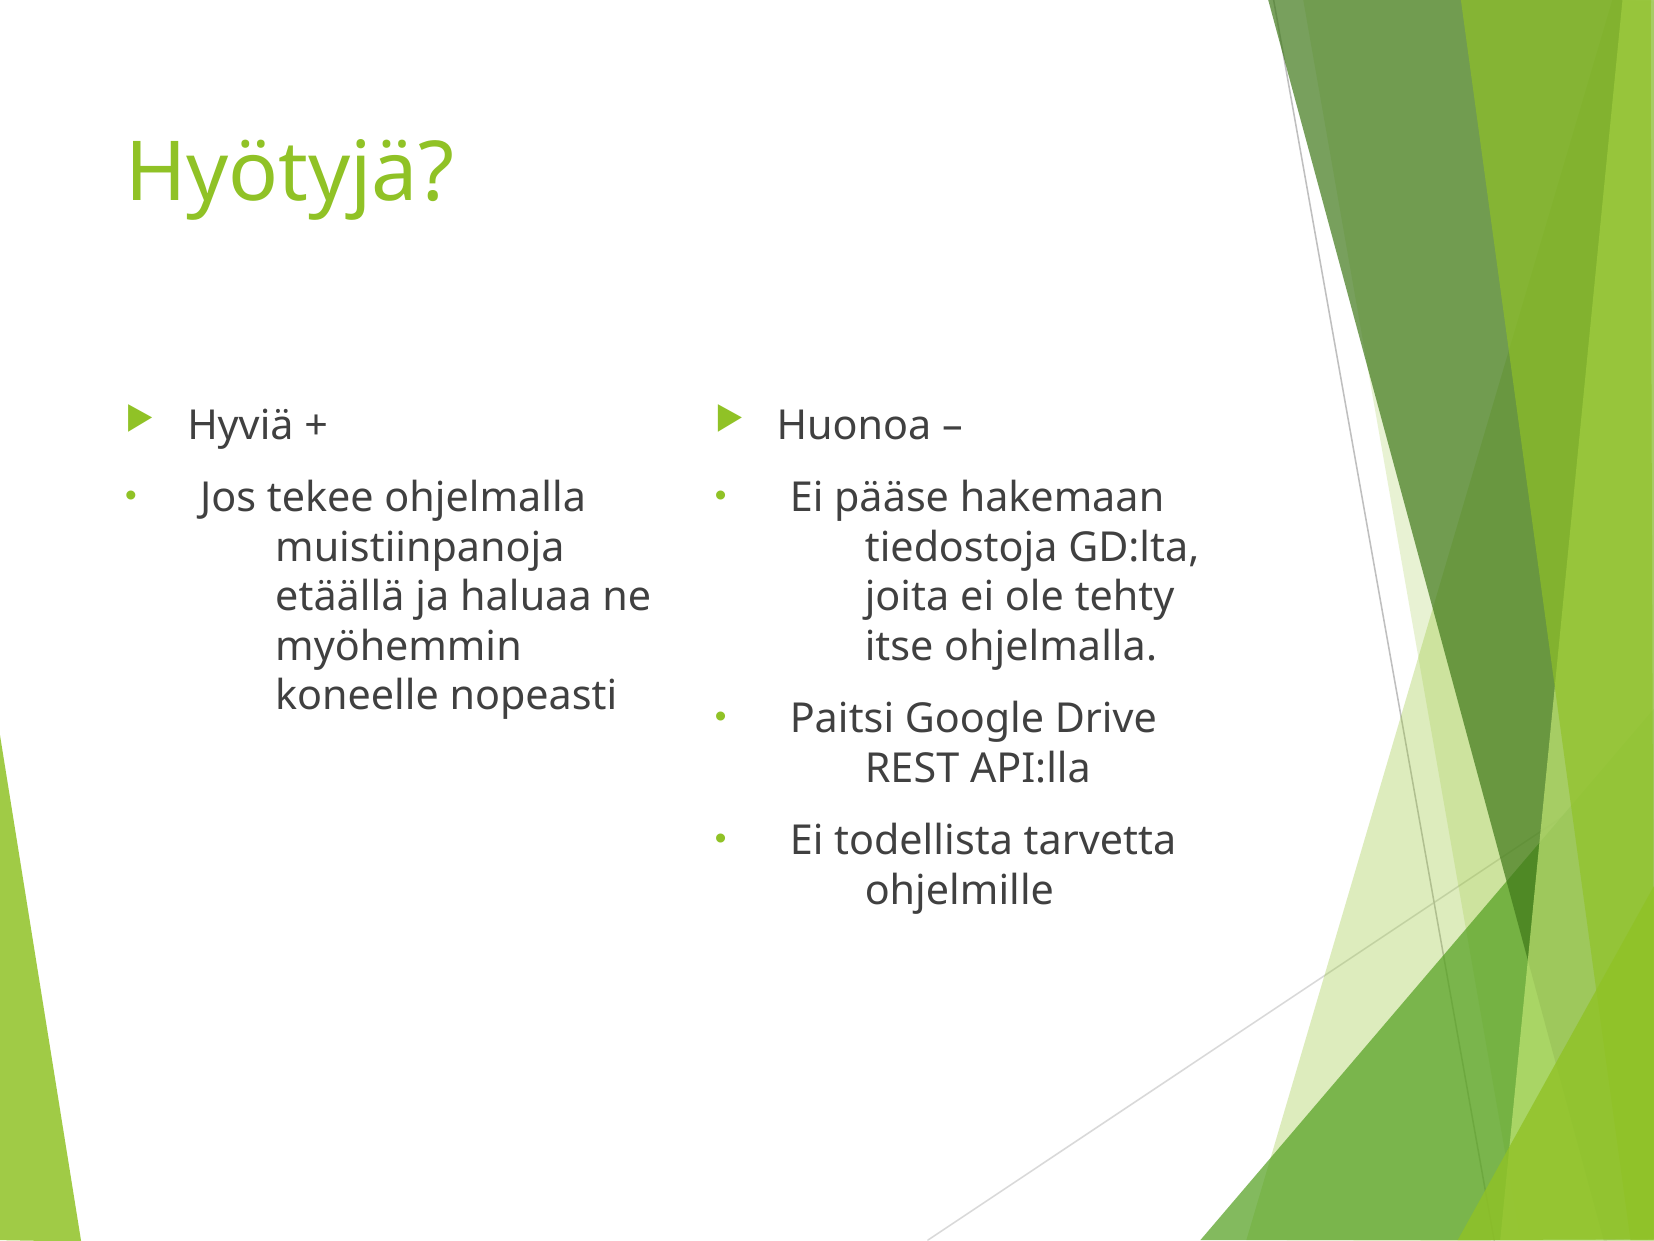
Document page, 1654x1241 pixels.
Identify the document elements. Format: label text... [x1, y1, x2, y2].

title Hyötyjä? [110, 110, 1259, 350]
list Hyviä + Jos tekee ohjelmalla muistiinpanoja etäällä ja haluaa ne myöhemmin koneelle nopeasti [110, 390, 669, 1093]
list Huonoa – Ei pääse hakemaan tiedostoja GD:lta, joita ei ole tehty itse ohjelmalla. Paitsi Google Drive REST API:lla Ei todellista tarvetta ohjelmille [699, 390, 1259, 1093]
